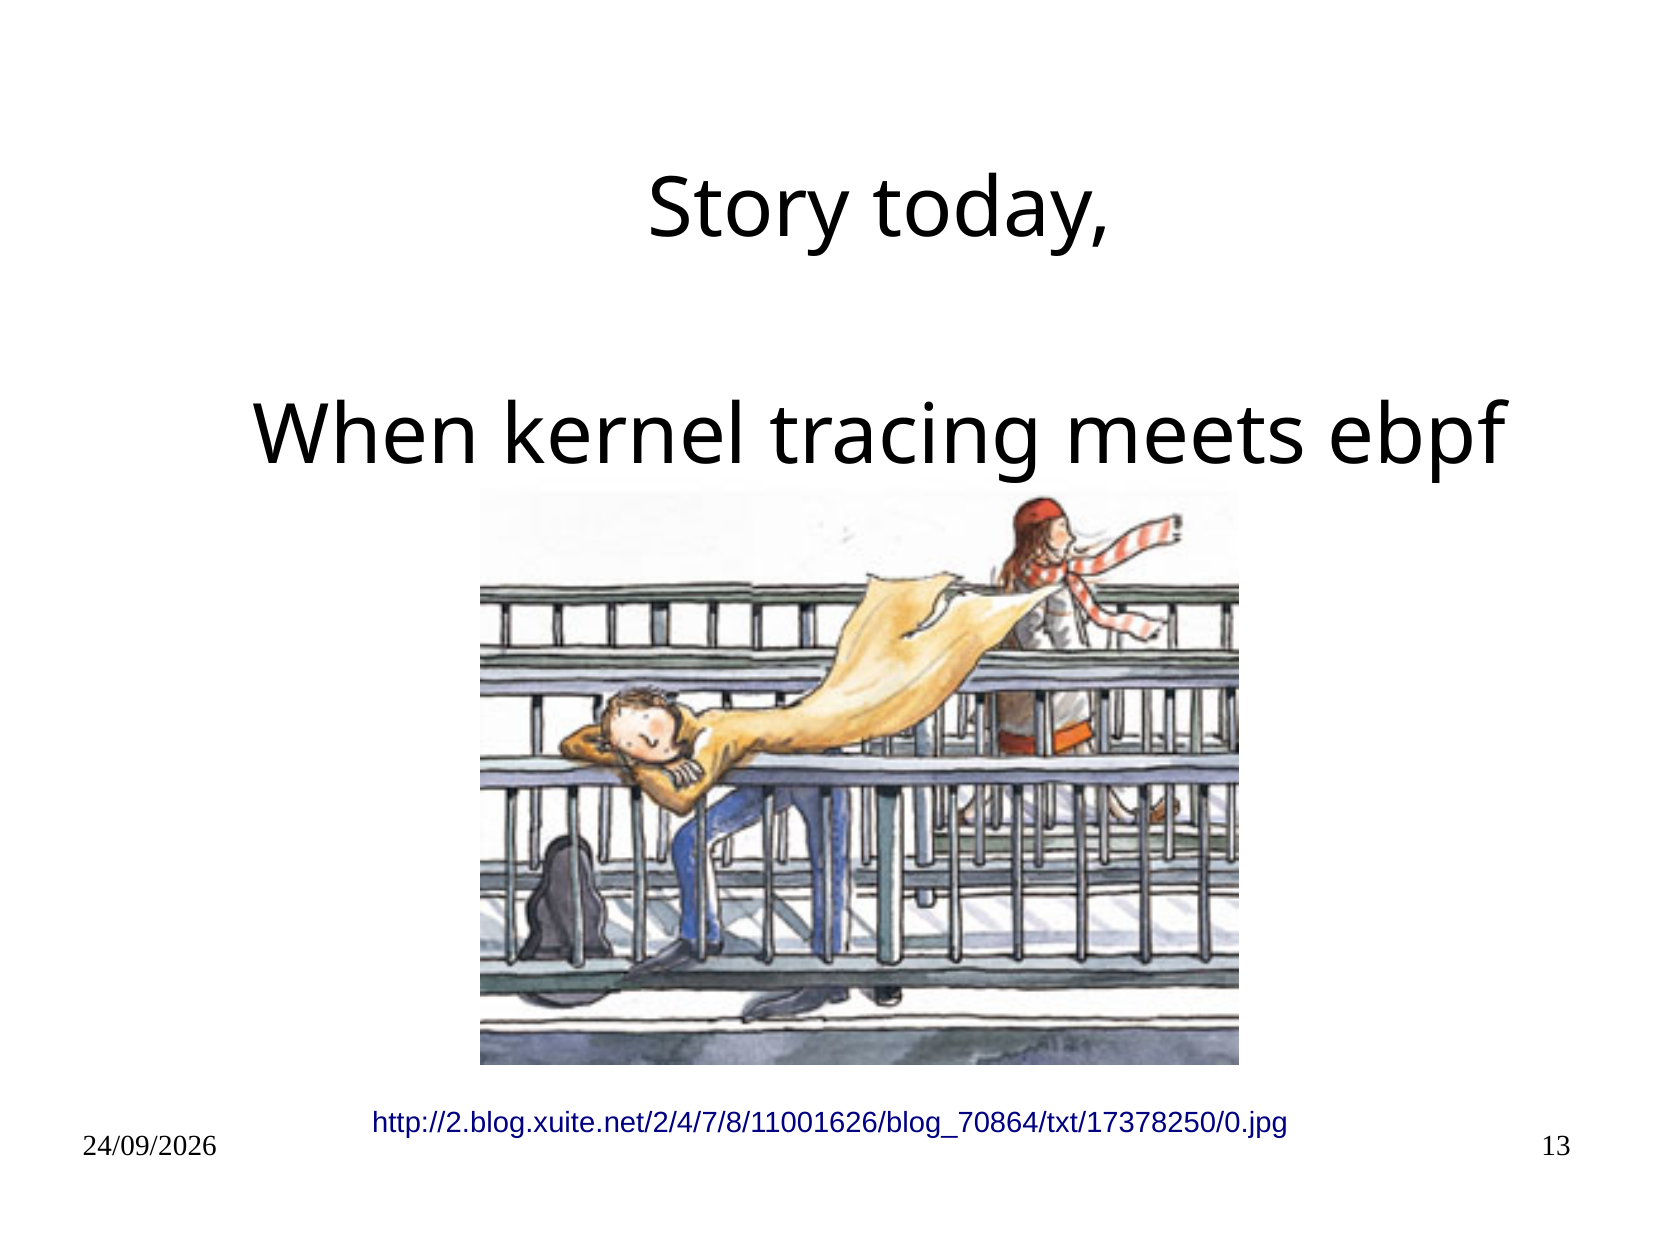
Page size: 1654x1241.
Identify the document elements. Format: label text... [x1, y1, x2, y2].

picture [480, 456, 1239, 1066]
text_box http://2.blog.xuite.net/2/4/7/8/11001626/blog_70864/txt/17378250/0.jpg [357, 1098, 1321, 1156]
text_box Story today, When kernel tracing meets ebpf [238, 140, 1426, 456]
